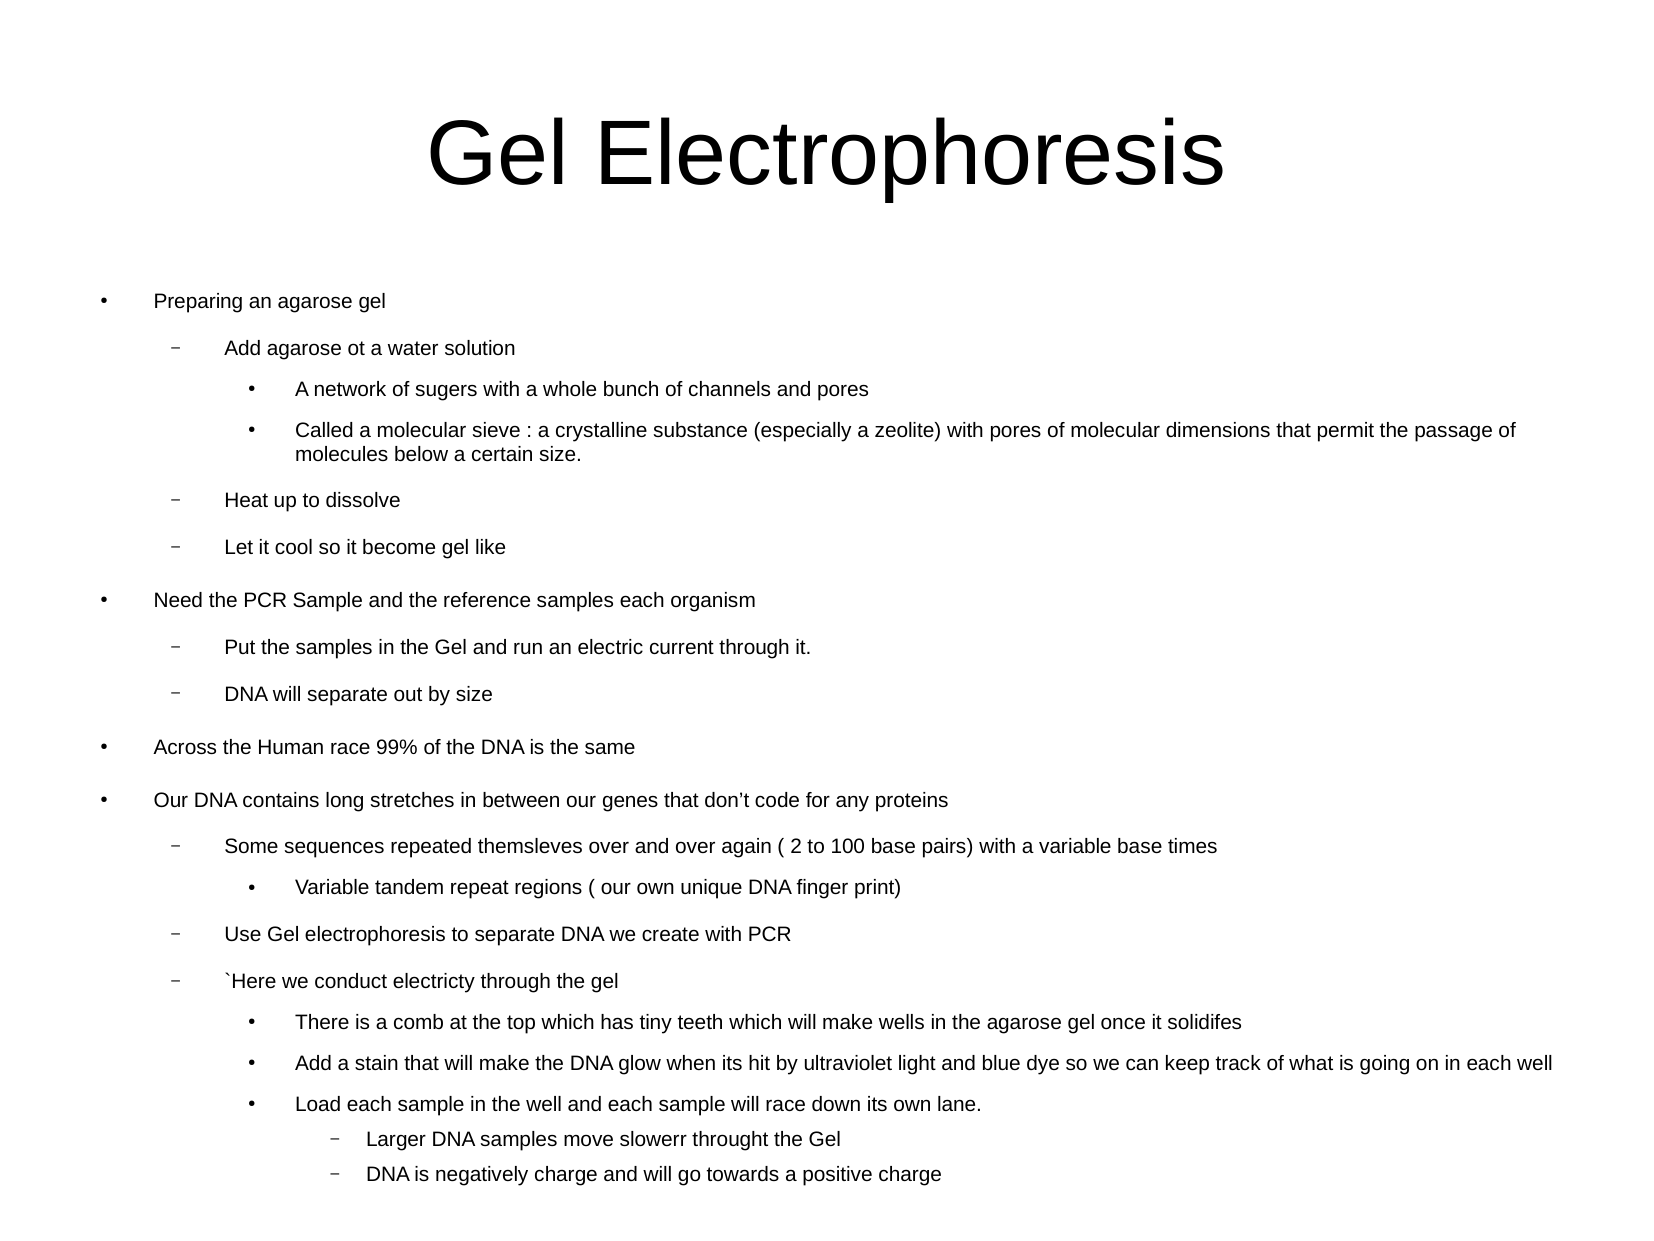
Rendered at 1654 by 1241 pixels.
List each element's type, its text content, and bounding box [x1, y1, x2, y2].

title Gel Electrophoresis [82, 49, 1571, 257]
list Preparing an agarose gel Add agarose ot a water solution A network of sugers with a whole bunch of channels and pores Called a molecular sieve : a crystalline substance (especially a zeolite) with pores of molecular dimensions that permit the passage of molecules below a certain size. Heat up to dissolve Let it cool so it become gel like Need the PCR Sample and the reference samples each organism Put the samples in the Gel and run an electric current through it. DNA will separate out by size Across the Human race 99% of the DNA is the same Our DNA contains long stretches in between our genes that don’t code for any proteins Some sequences repeated themsleves over and over again ( 2 to 100 base pairs) with a variable base times Variable tandem repeat regions ( our own unique DNA finger print) Use Gel electrophoresis to separate DNA we create with PCR `Here we conduct electricty through the gel There is a comb at the top which has tiny teeth which will make wells in the agarose gel once it solidifes Add a stain that will make the DNA glow when its hit by ultraviolet light and blue dye so we can keep track of what is going on in each well Load each sample in the well and each sample will race down its own lane. Larger DNA samples move slowerr throught the Gel DNA is negatively charge and will go towards a positive charge [82, 290, 1571, 1217]
